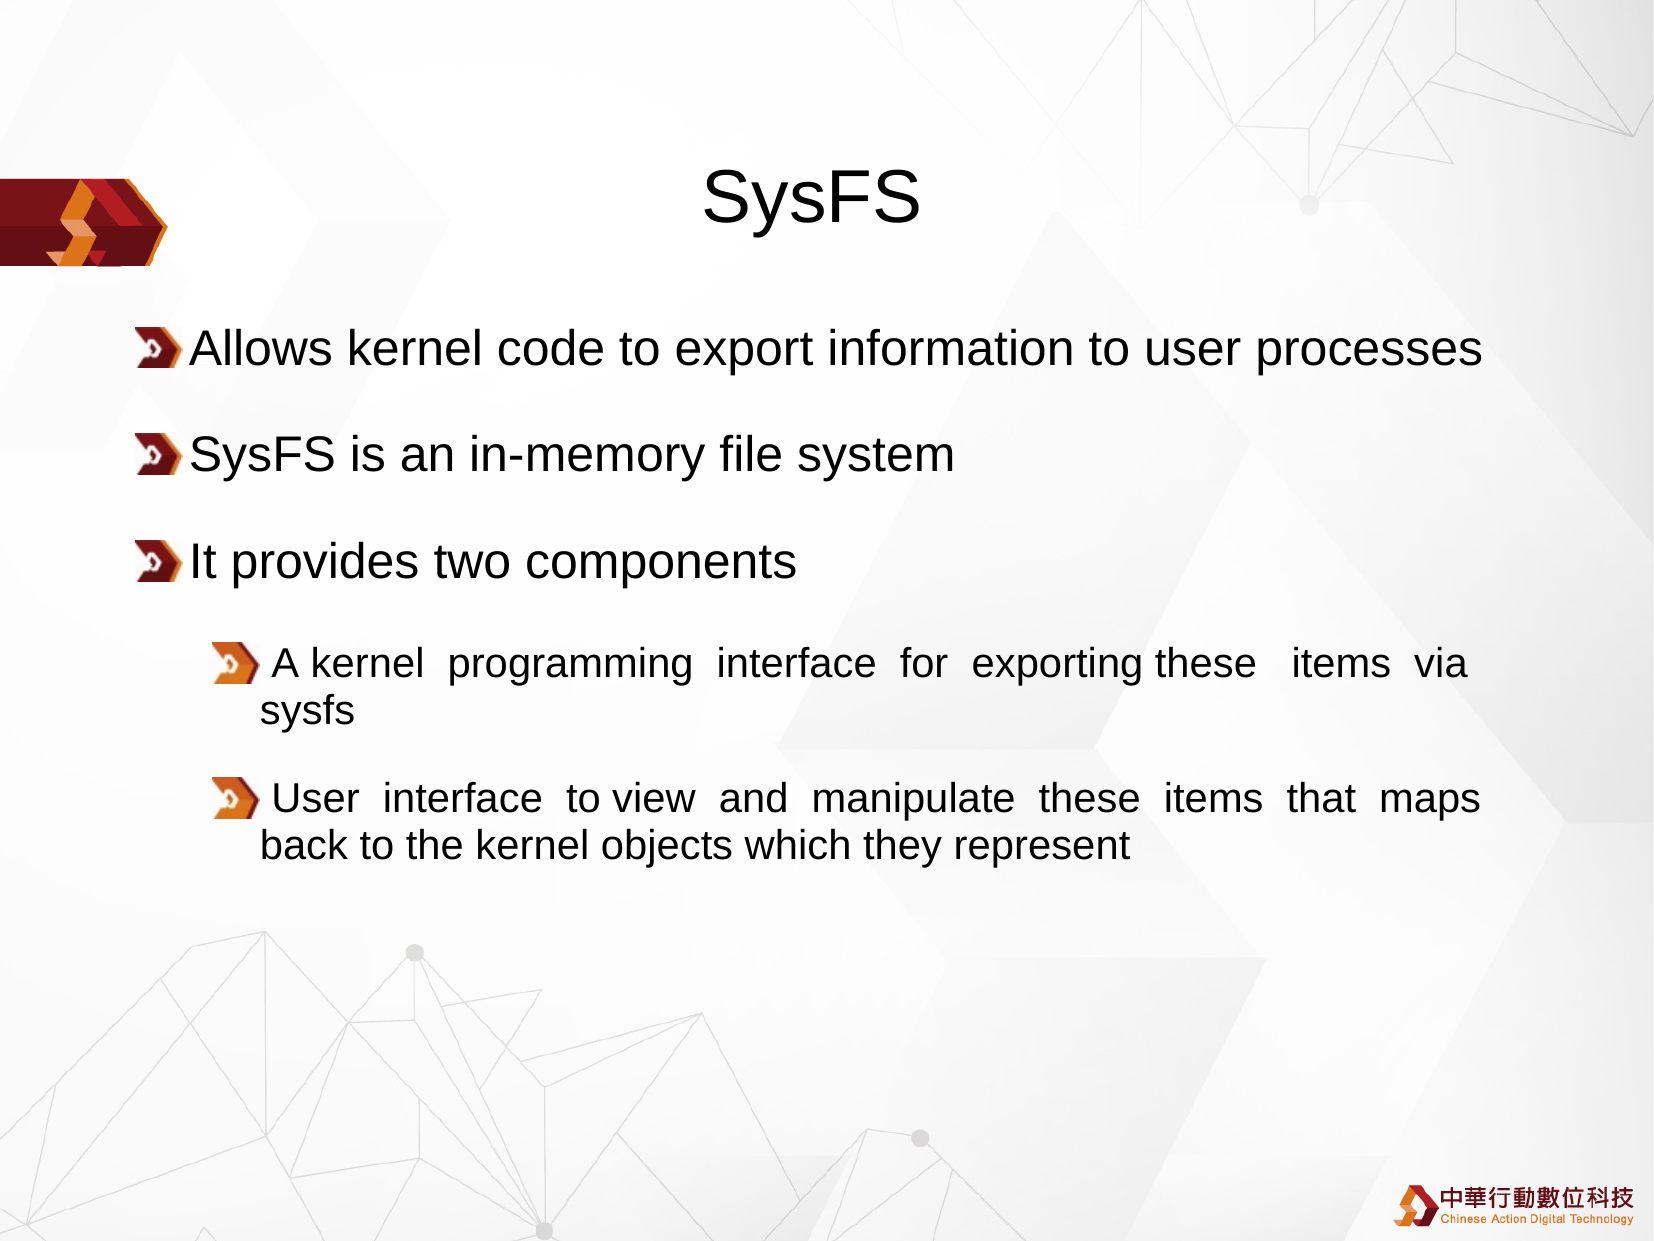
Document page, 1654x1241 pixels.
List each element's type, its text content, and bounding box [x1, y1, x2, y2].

list Allows kernel code to export information to user processes SysFS is an in-memory file system It provides two components A kernel programming interface for exporting these items via sysfs User interface to view and manipulate these items that maps back to the kernel objects which they represent [118, 319, 1571, 1057]
title SysFS [118, 112, 1506, 281]
picture [0, 0, 1654, 1241]
